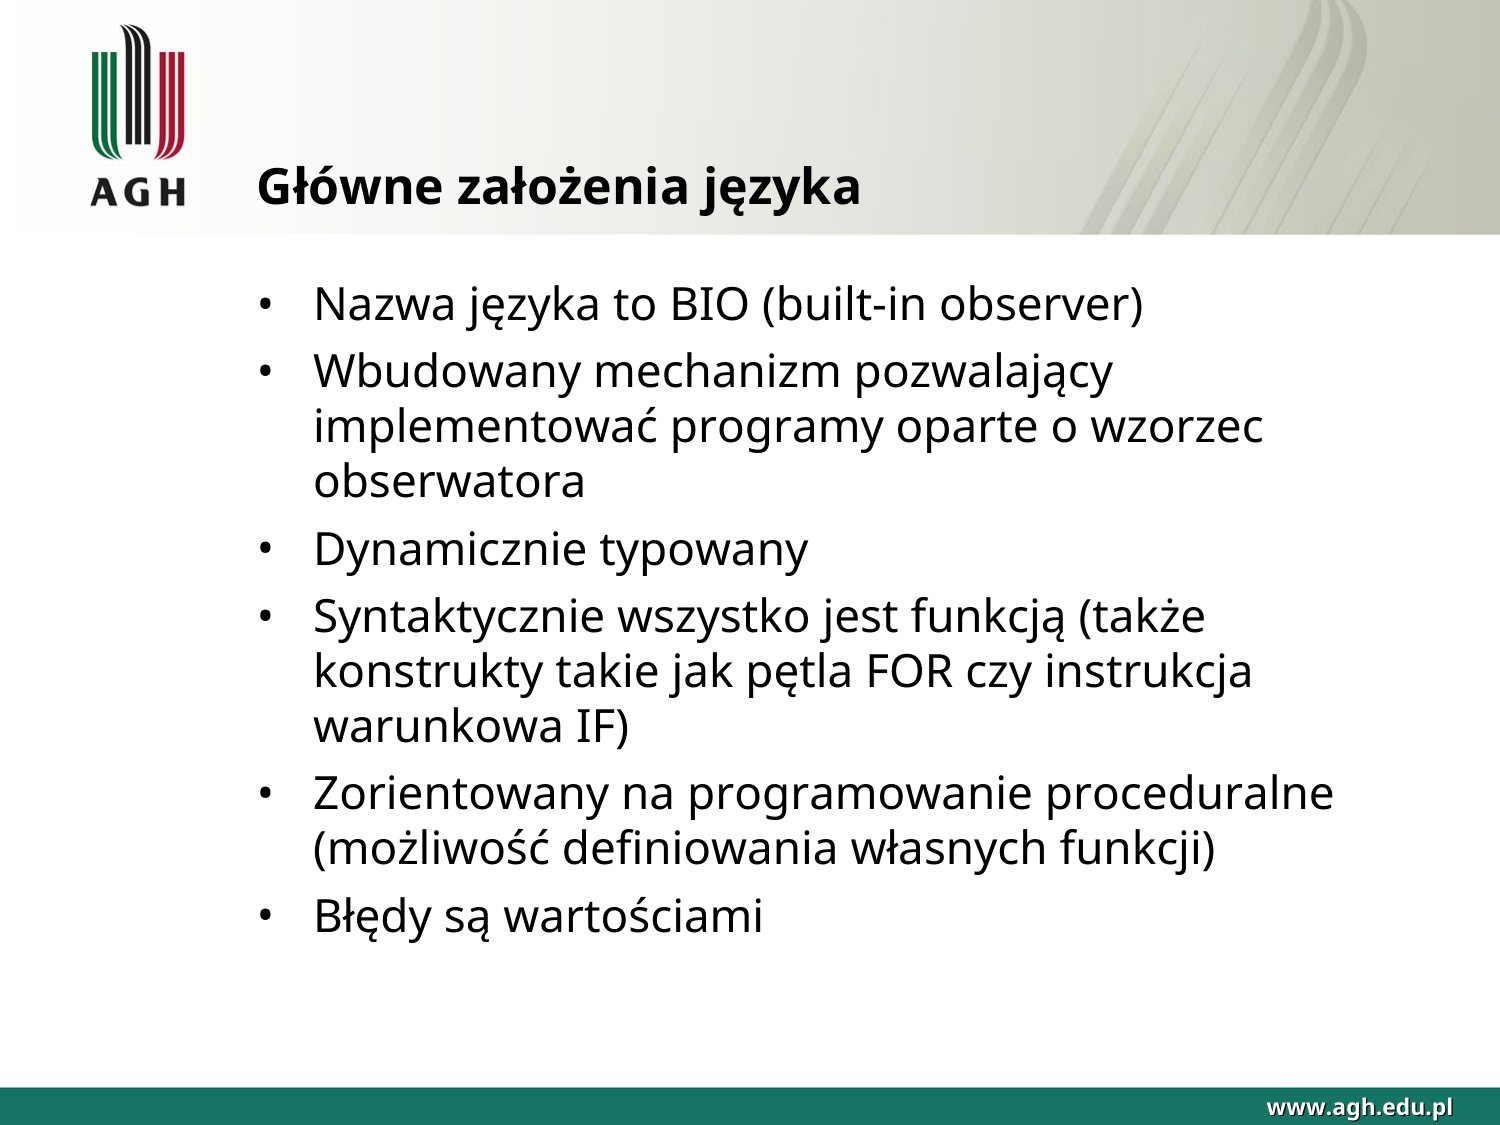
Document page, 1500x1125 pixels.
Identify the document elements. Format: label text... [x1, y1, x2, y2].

picture [0, 0, 1500, 1125]
text_box www.agh.edu.pl [1251, 1084, 1500, 1125]
title Główne założenia języka [242, 137, 1436, 233]
list Nazwa języka to BIO (built-in observer) Wbudowany mechanizm pozwalający implementować programy oparte o wzorzec obserwatora Dynamicznie typowany Syntaktycznie wszystko jest funkcją (także konstrukty takie jak pętla FOR czy instrukcja warunkowa IF) Zorientowany na programowanie proceduralne (możliwość definiowania własnych funkcji) Błędy są wartościami [242, 267, 1425, 1005]
